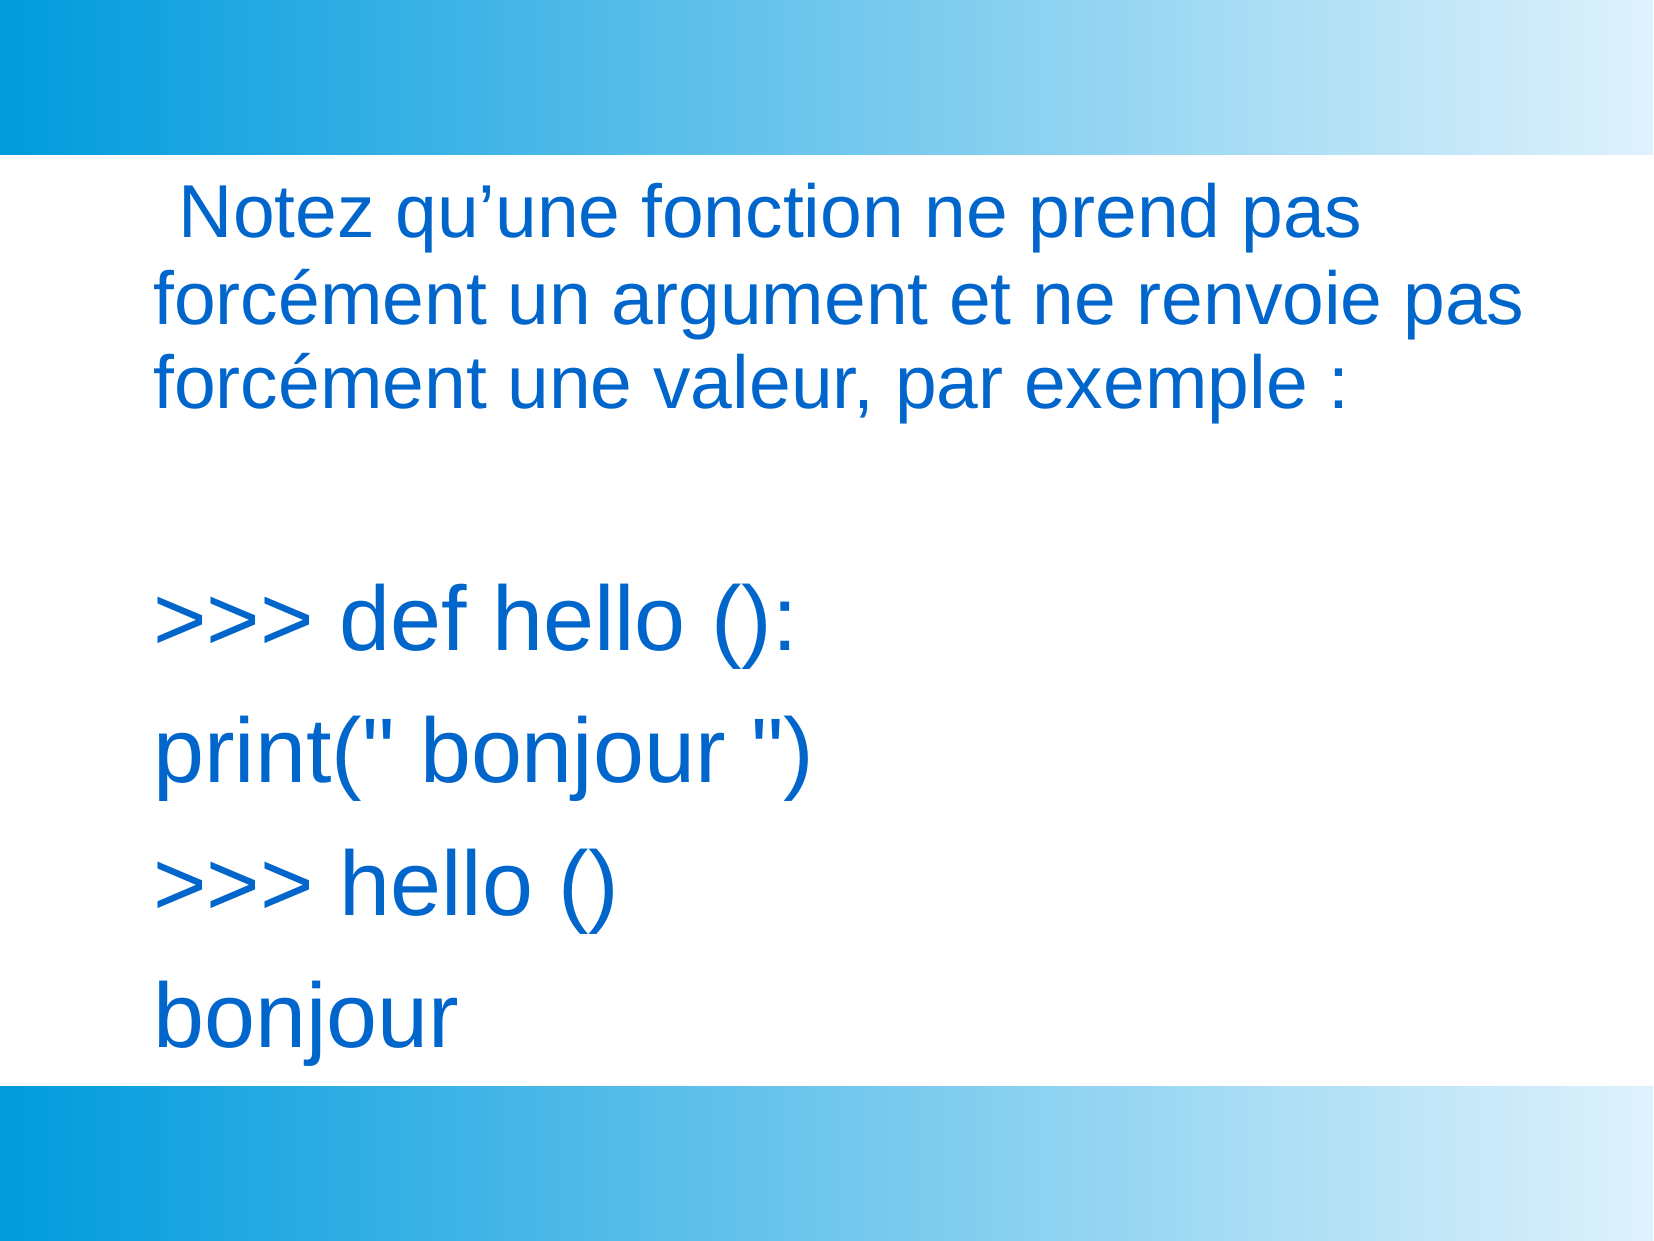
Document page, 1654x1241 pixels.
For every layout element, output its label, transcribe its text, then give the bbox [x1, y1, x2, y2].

list Notez qu’une fonction ne prend pas forcément un argument et ne renvoie pas forcément une valeur, par exemple : >>> def hello (): print(" bonjour ") >>> hello () bonjour [82, 154, 1571, 1123]
